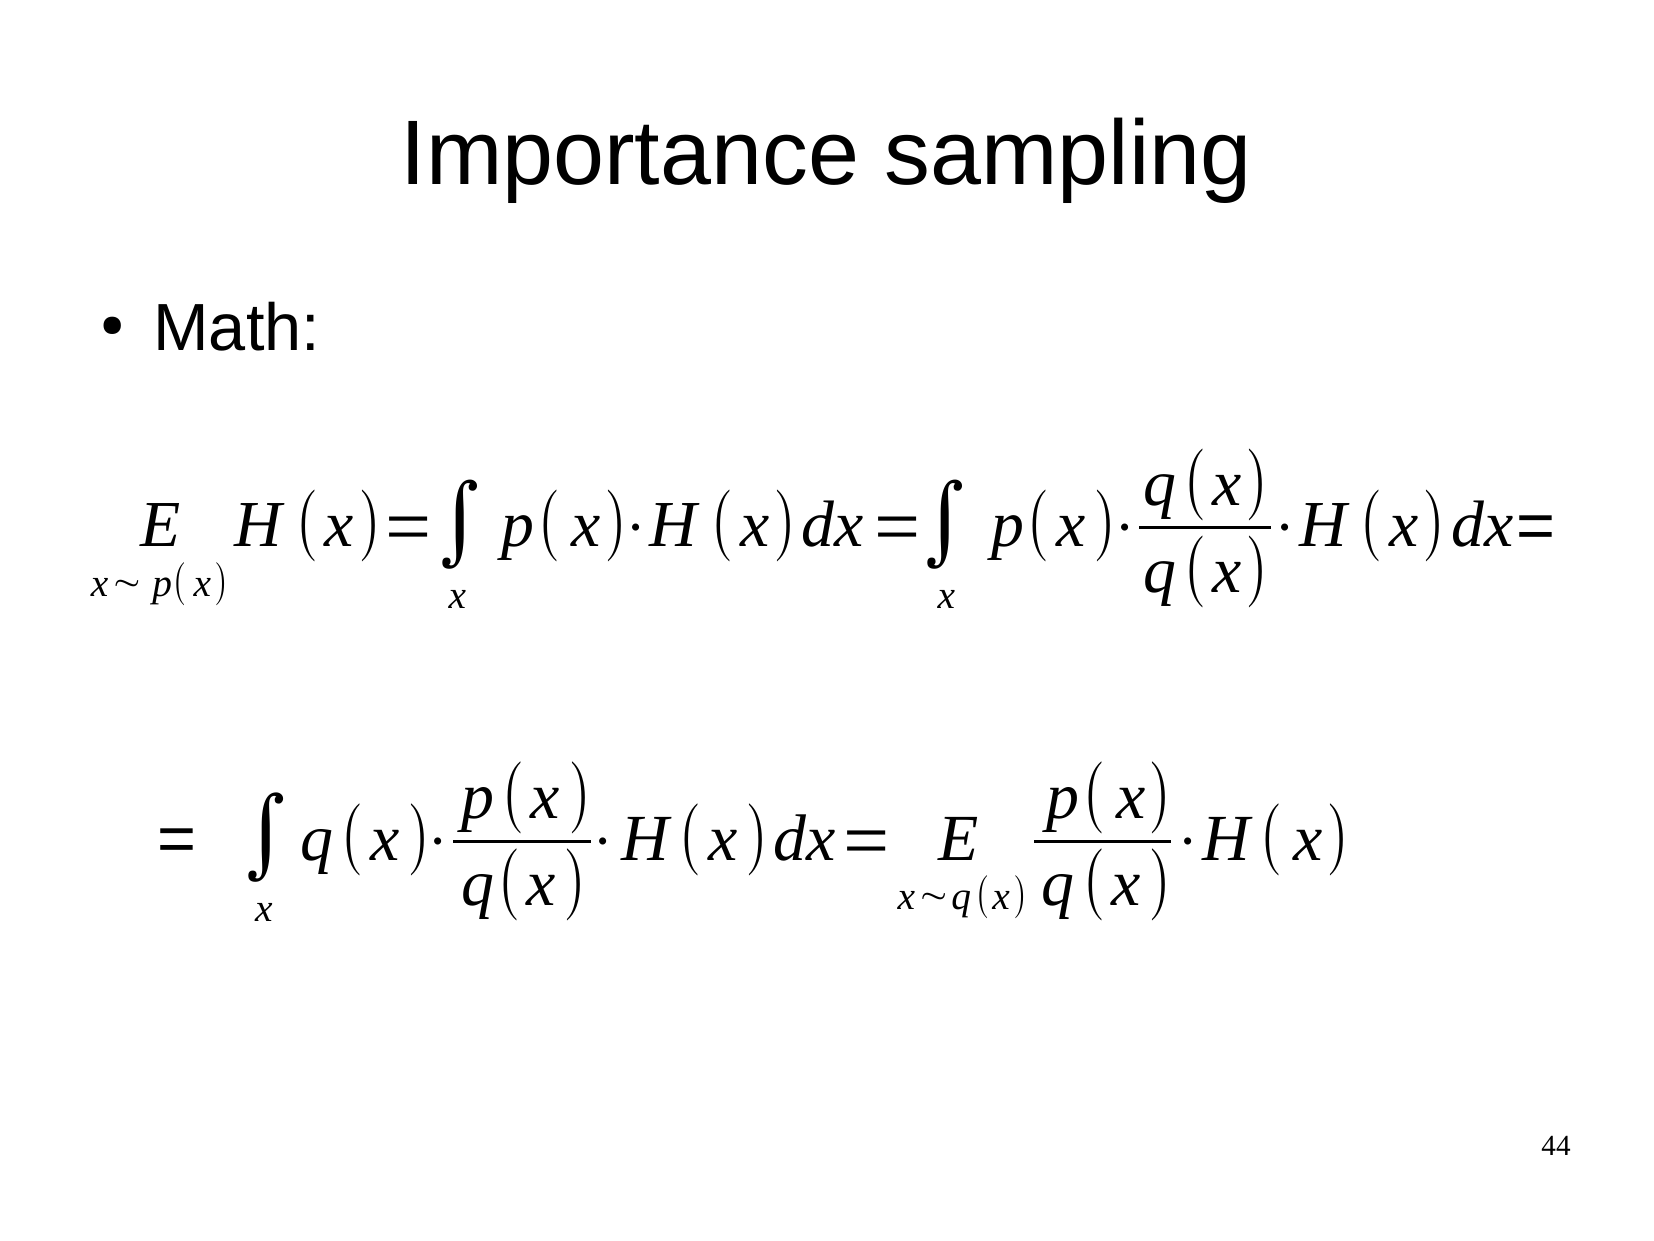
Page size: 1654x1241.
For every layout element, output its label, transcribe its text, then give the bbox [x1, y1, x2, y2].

chart [74, 444, 1534, 619]
text_box = [142, 793, 212, 884]
title Importance sampling [82, 49, 1571, 257]
text_box = [1534, 480, 1570, 571]
chart [221, 757, 1365, 932]
list Math: [82, 290, 1571, 1010]
